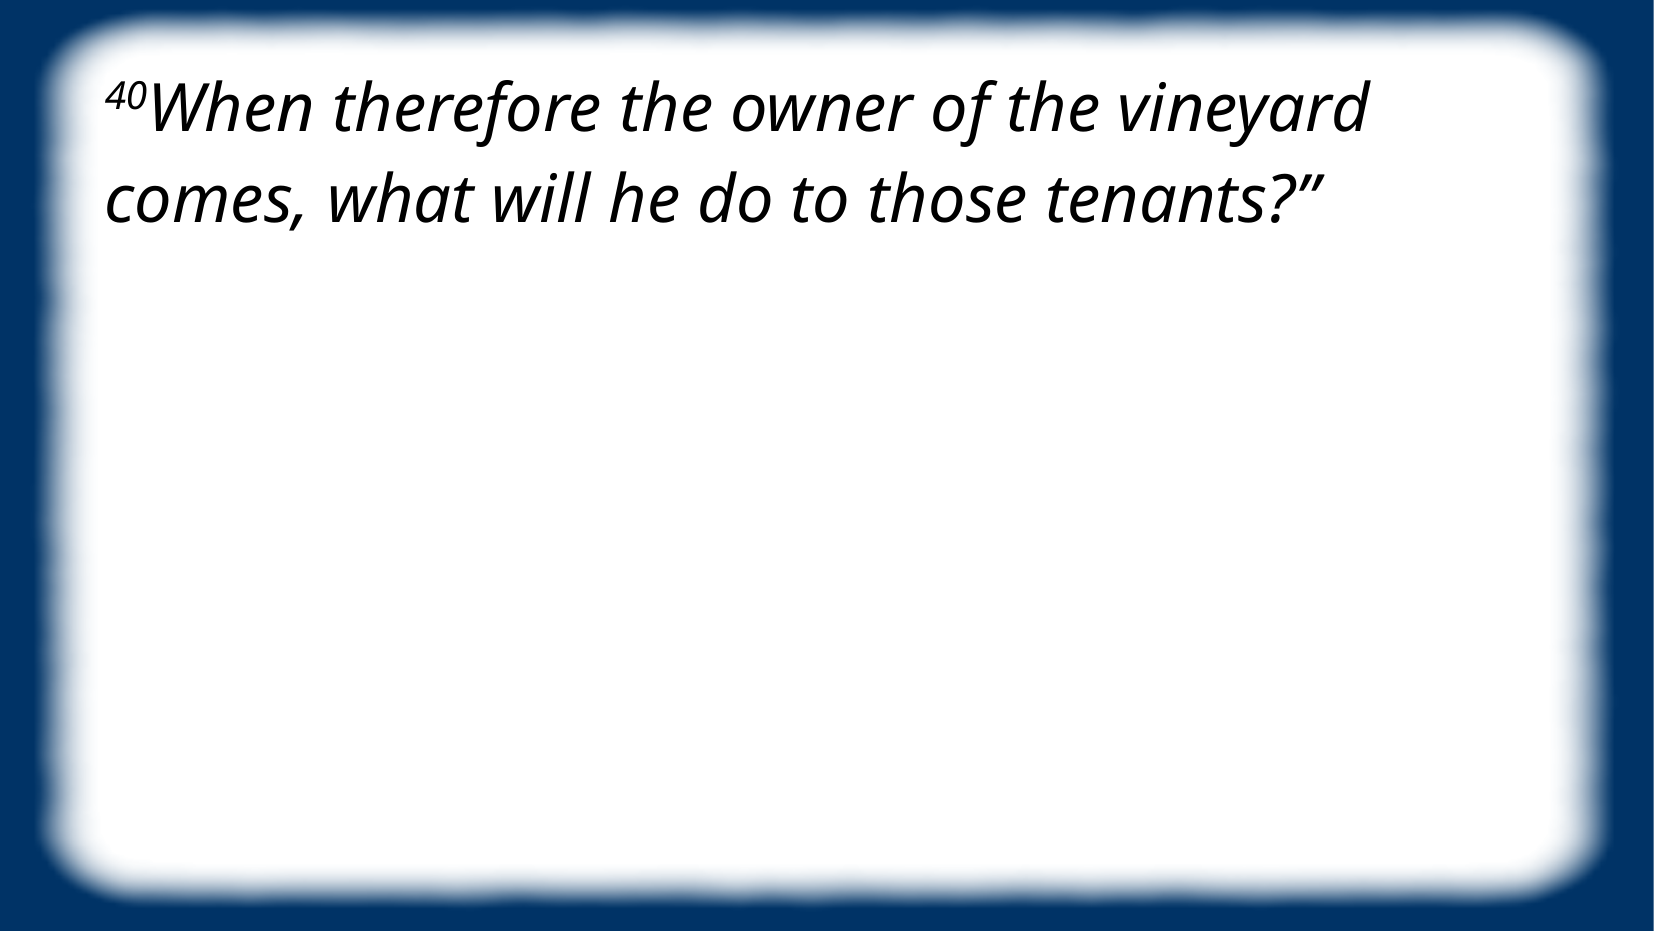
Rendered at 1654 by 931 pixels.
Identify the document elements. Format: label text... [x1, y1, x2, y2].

picture [0, 0, 1654, 931]
text_box 40When therefore the owner of the vineyard comes, what will he do to those tenants?” [90, 52, 1561, 271]
